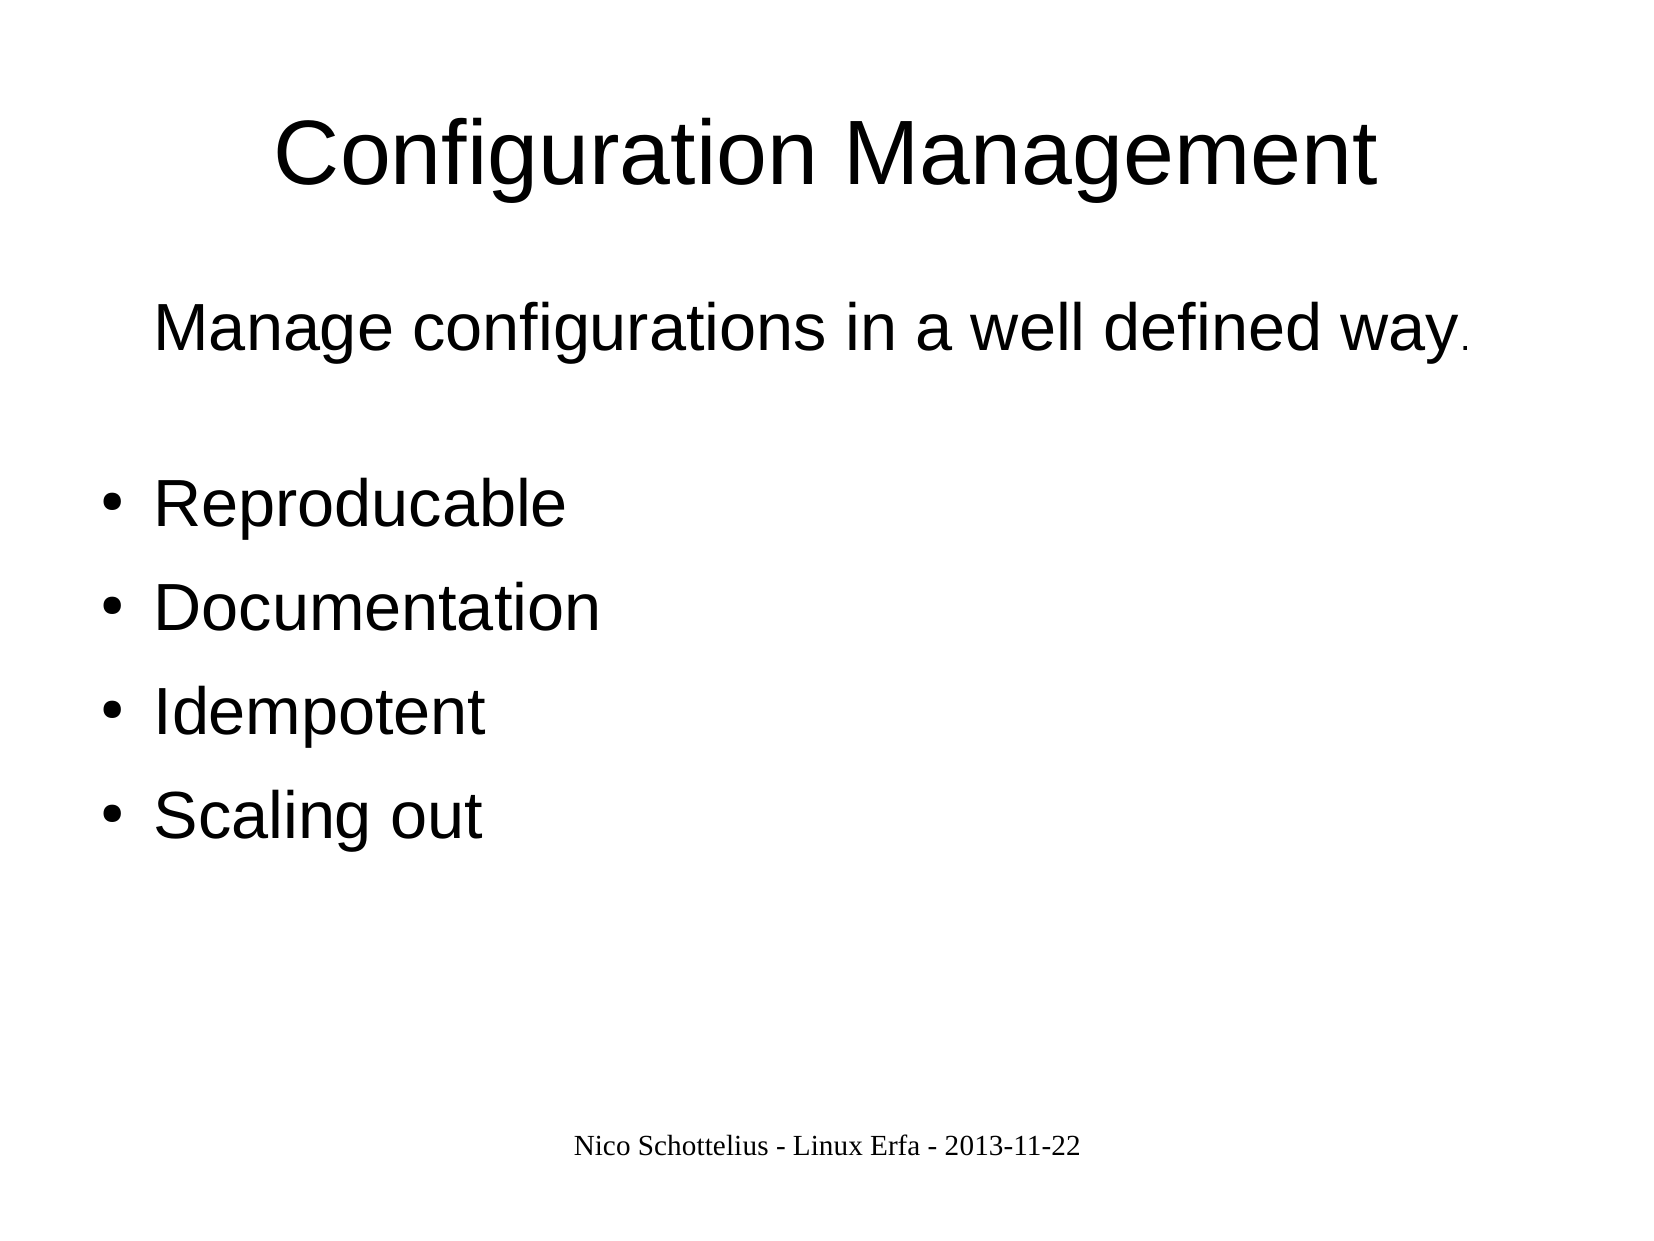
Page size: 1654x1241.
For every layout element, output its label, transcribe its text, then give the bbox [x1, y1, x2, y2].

list Manage configurations in a well defined way. Reproducable Documentation Idempotent Scaling out [82, 290, 1538, 977]
title Configuration Management [82, 49, 1571, 257]
